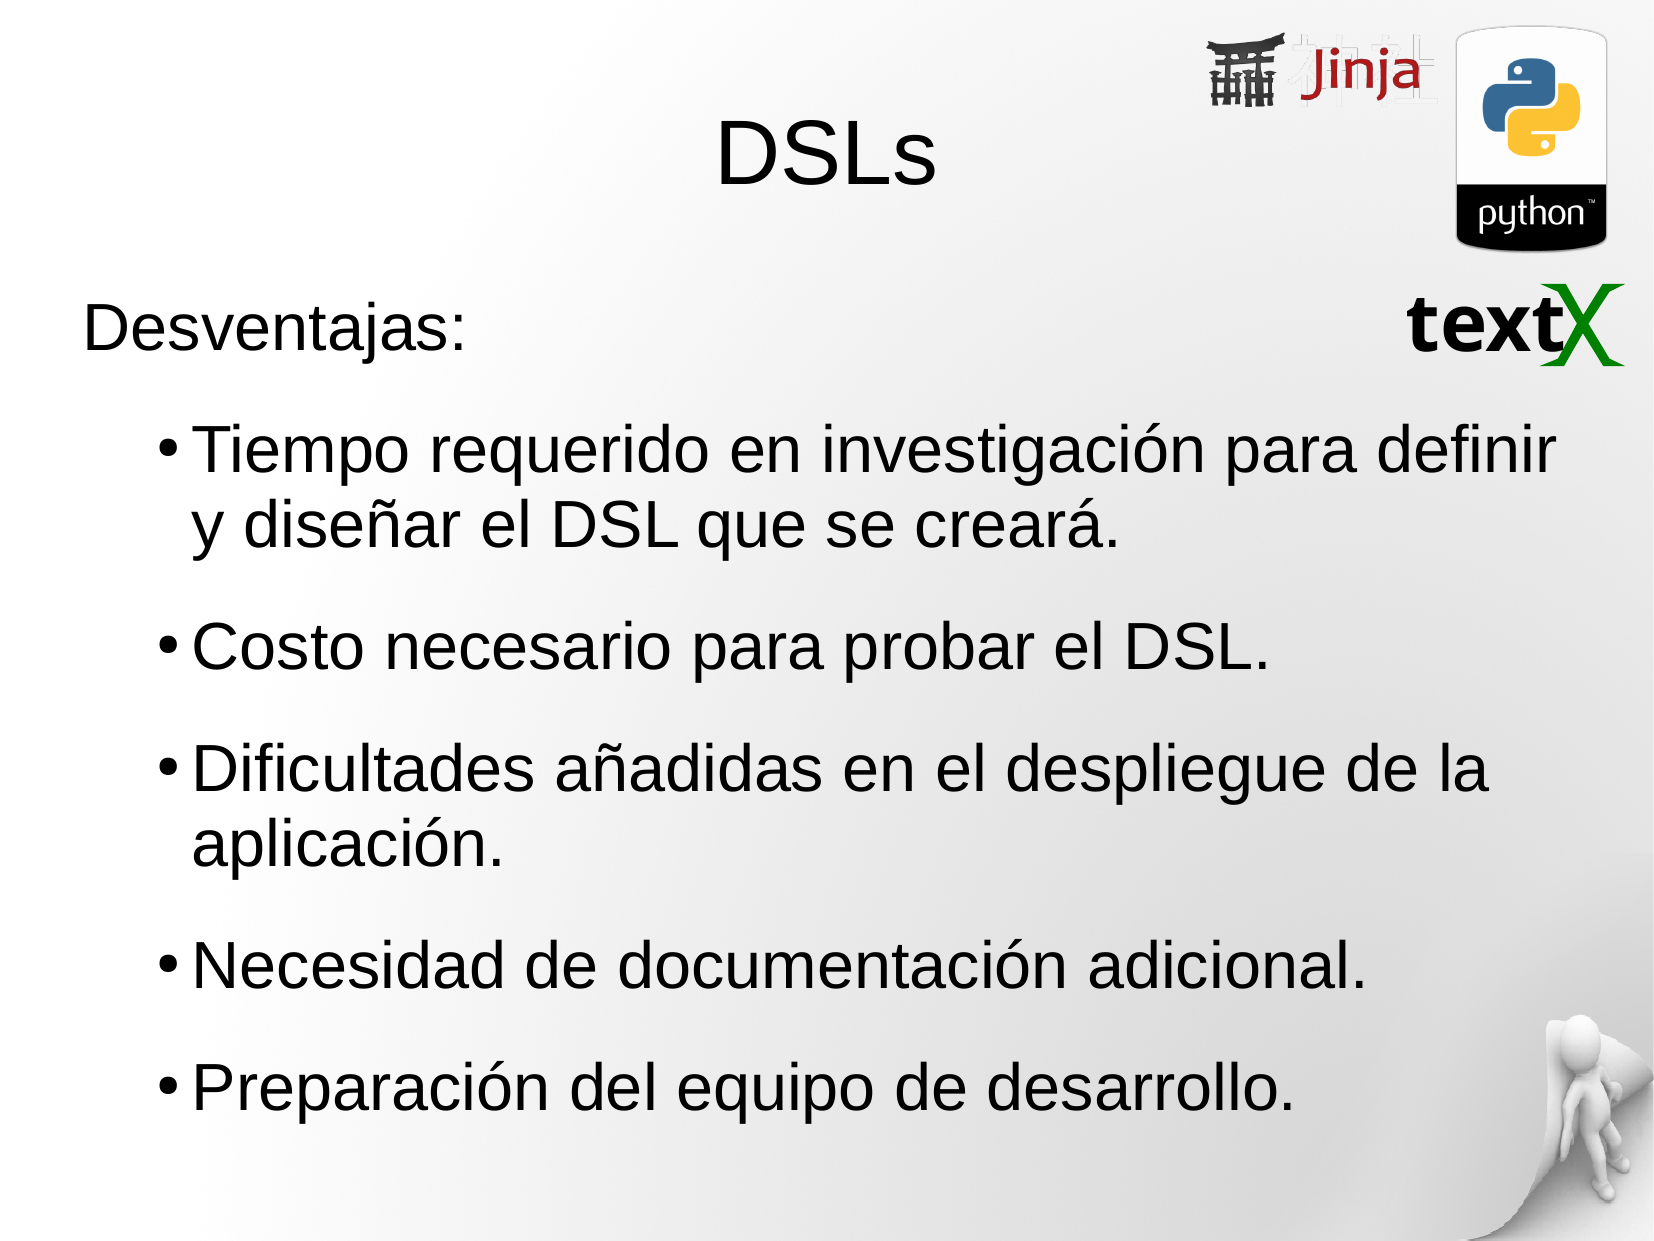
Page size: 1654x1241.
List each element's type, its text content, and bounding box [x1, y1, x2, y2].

title DSLs [82, 49, 1571, 257]
subtitle Desventajas: Tiempo requerido en investigación para definir y diseñar el DSL que se creará. Costo necesario para probar el DSL. Dificultades añadidas en el despliegue de la aplicación. Necesidad de documentación adicional. Preparación del equipo de desarrollo. [82, 290, 1571, 1125]
picture [0, 0, 1654, 1241]
